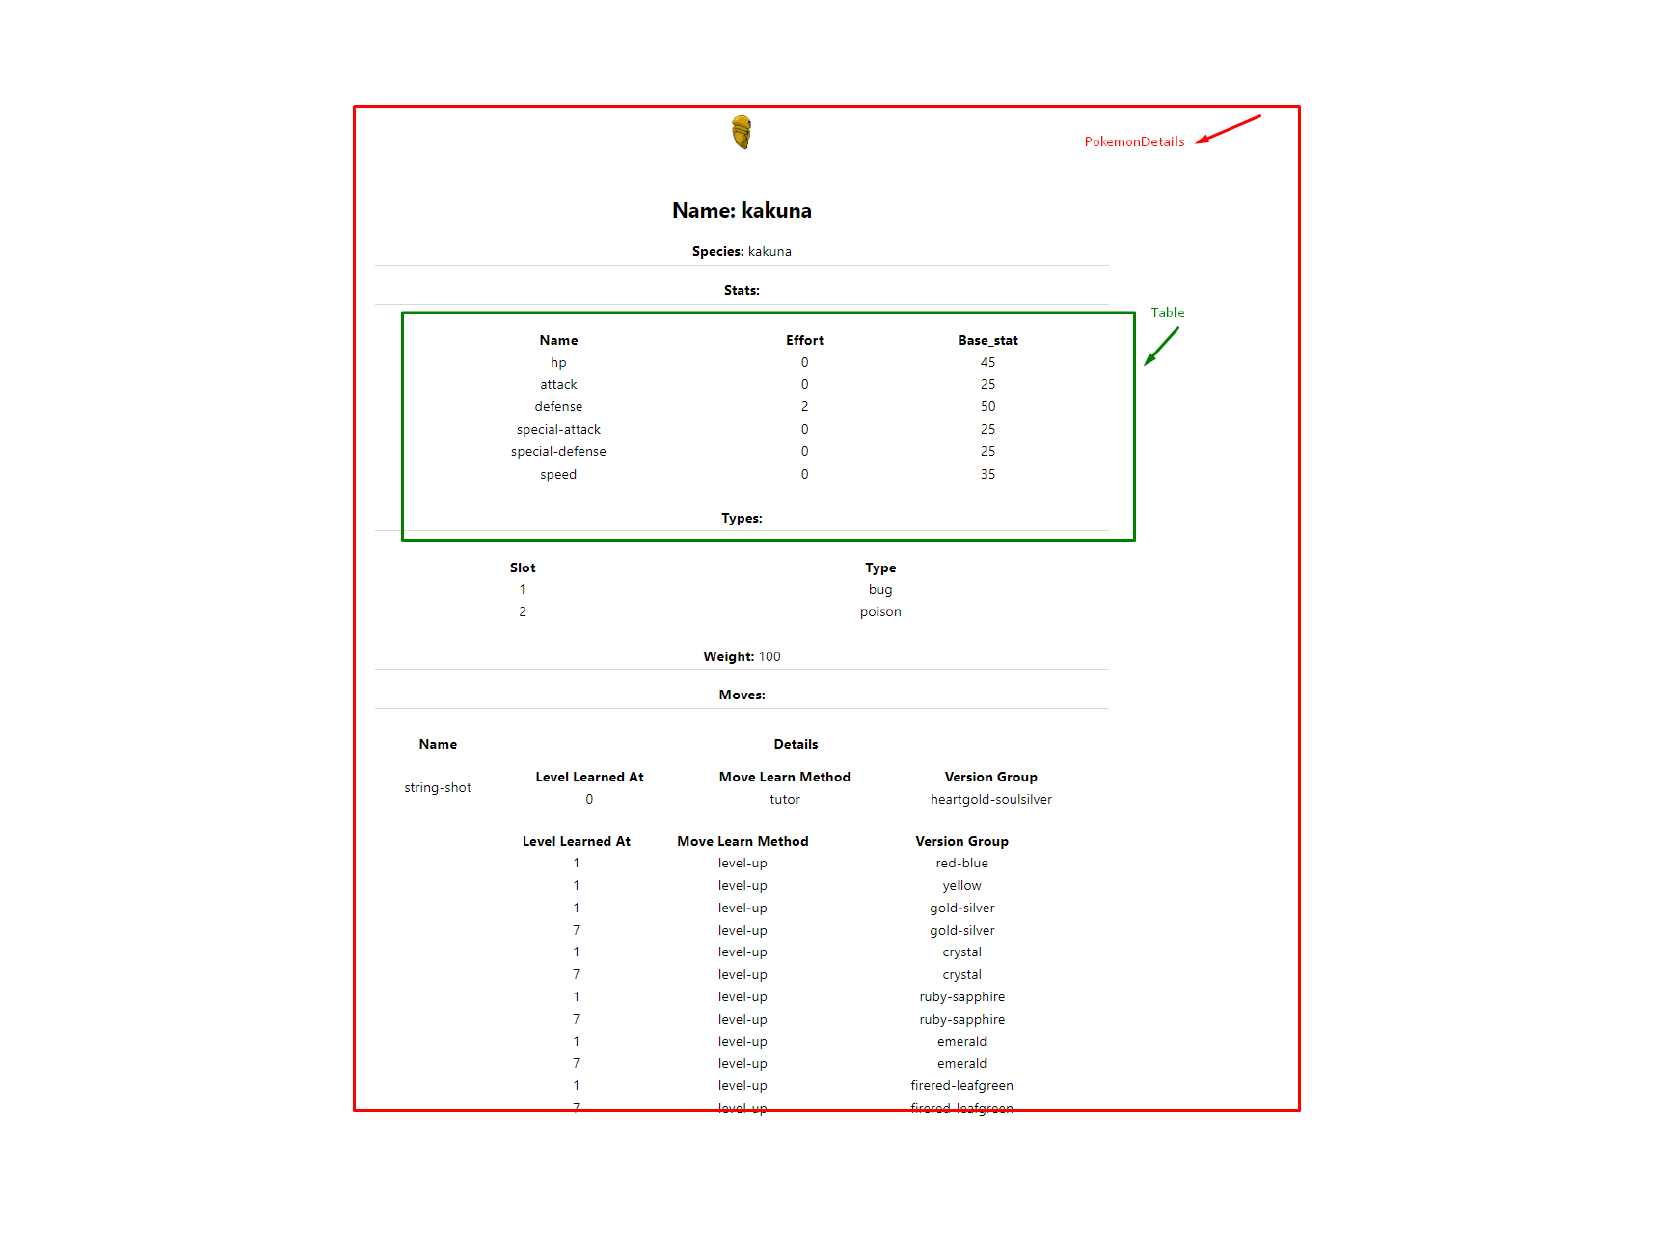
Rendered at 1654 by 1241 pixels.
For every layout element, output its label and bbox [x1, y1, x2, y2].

picture [335, 98, 1312, 1123]
